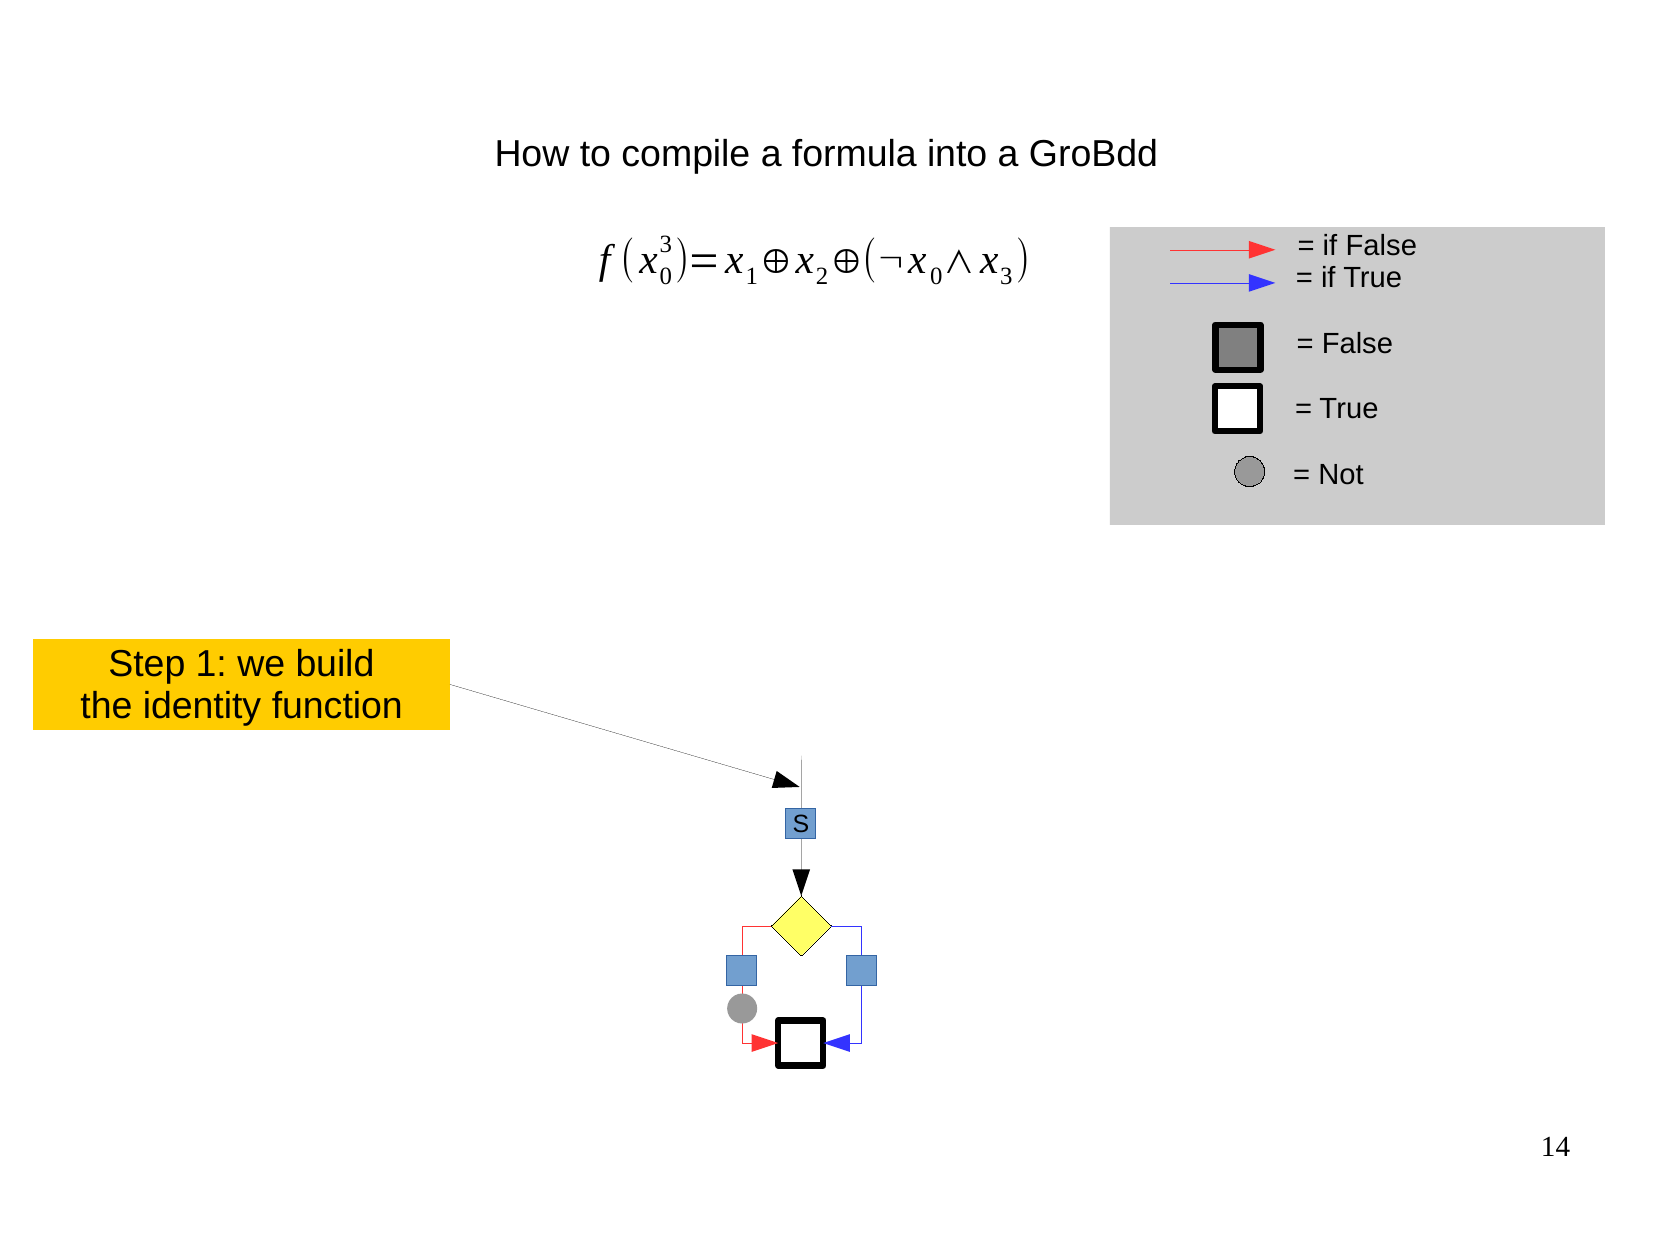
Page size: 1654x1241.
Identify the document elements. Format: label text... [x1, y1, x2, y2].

text_box [1234, 456, 1265, 487]
title How to compile a formula into a GroBdd [82, 49, 1571, 257]
text_box [846, 955, 877, 986]
text_box [771, 895, 832, 956]
text_box Step 1: we build the identity function [33, 639, 450, 730]
chart [590, 257, 1036, 289]
text_box [727, 993, 758, 1024]
text_box = if False = if True = False = True = Not [1109, 227, 1605, 525]
text_box [1215, 386, 1261, 432]
text_box [778, 1020, 824, 1066]
text_box [726, 955, 757, 986]
text_box [1215, 324, 1261, 370]
text_box S [785, 808, 816, 839]
